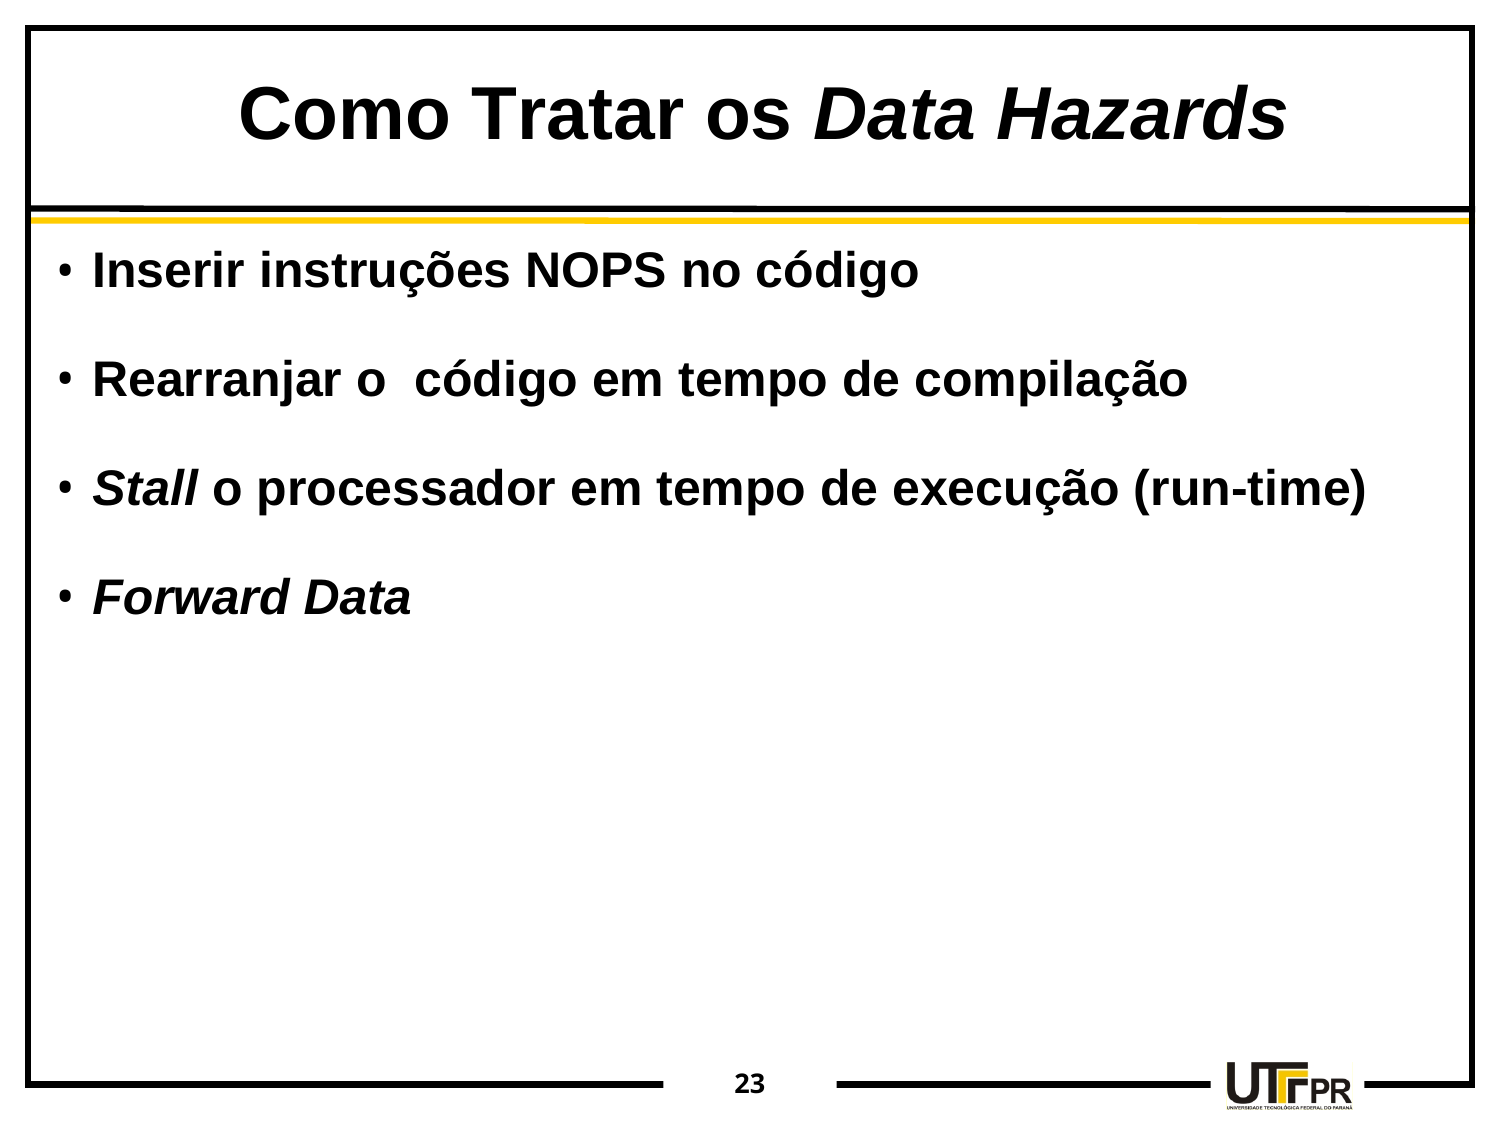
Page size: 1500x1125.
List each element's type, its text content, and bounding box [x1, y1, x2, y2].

title Como Tratar os Data Hazards [0, 60, 1500, 167]
list Inserir instruções NOPS no código Rearranjar o código em tempo de compilação Stall o processador em tempo de execução (run-time) Forward Data [41, 237, 1447, 1046]
picture [1226, 1062, 1353, 1110]
